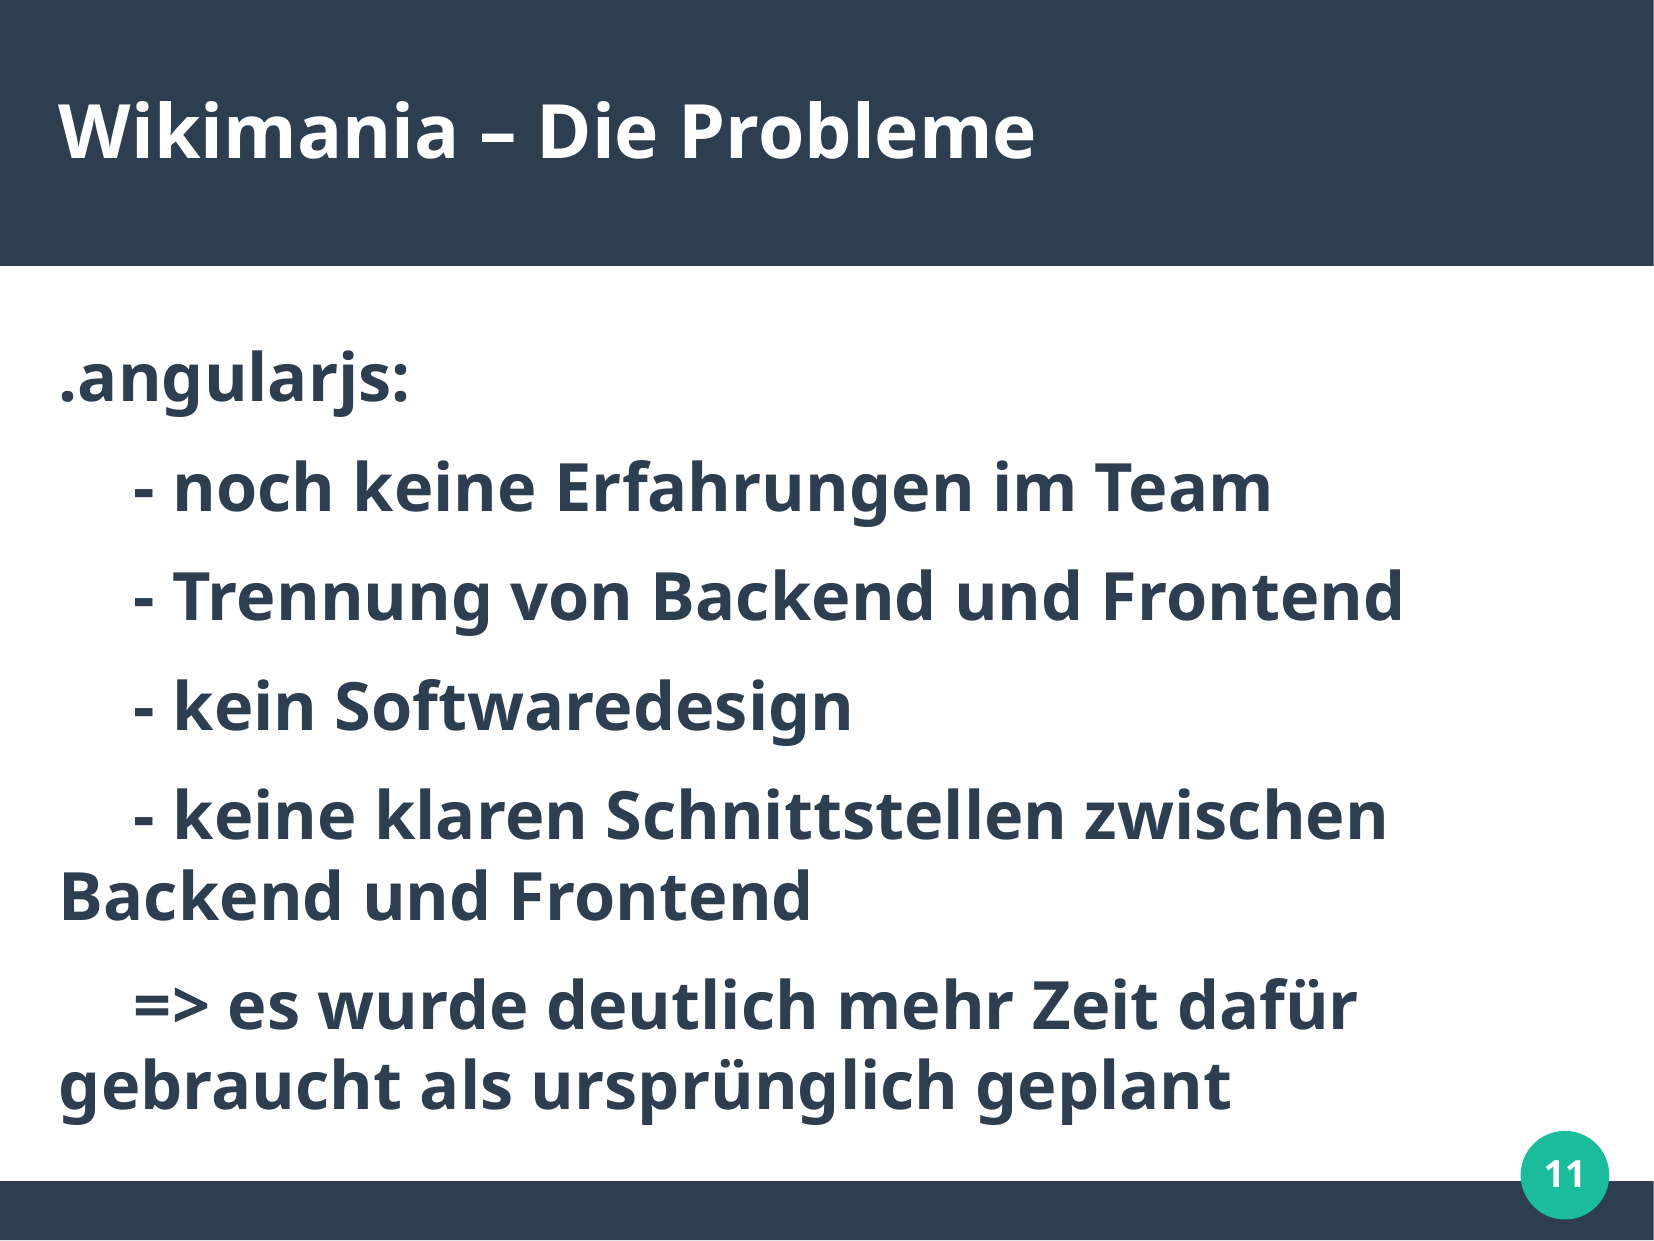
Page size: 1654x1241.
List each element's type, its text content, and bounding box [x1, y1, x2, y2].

list .angularjs: - noch keine Erfahrungen im Team - Trennung von Backend und Frontend - kein Softwaredesign - keine klaren Schnittstellen zwischen Backend und Frontend => es wurde deutlich mehr Zeit dafür gebraucht als ursprünglich geplant [59, 334, 1595, 1162]
title Wikimania – Die Probleme [59, 49, 1595, 207]
text_box [1505, 1116, 1625, 1235]
